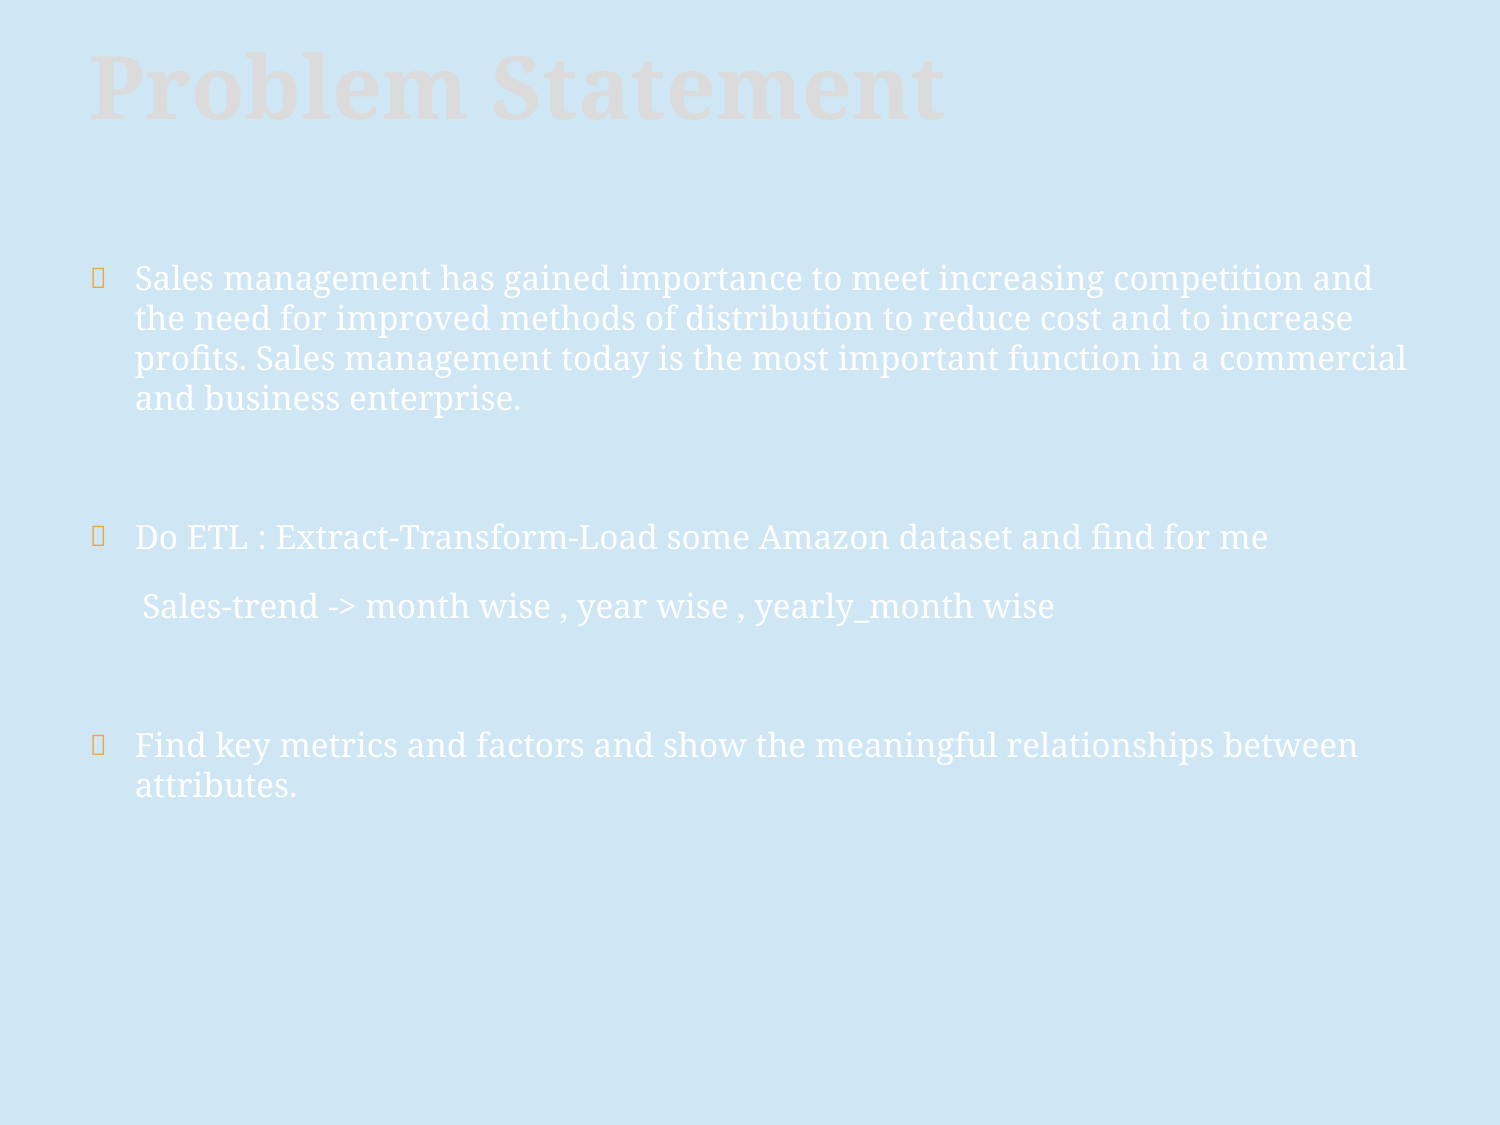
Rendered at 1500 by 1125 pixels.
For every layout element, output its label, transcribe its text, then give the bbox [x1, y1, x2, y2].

title Problem Statement [75, 24, 1425, 225]
list Sales management has gained importance to meet increasing competition and the need for improved methods of distribution to reduce cost and to increase profits. Sales management today is the most important function in a commercial and business enterprise. Do ETL : Extract-Transform-Load some Amazon dataset and find for me Sales-trend -> month wise , year wise , yearly_month wise Find key metrics and factors and show the meaningful relationships between attributes. [75, 249, 1425, 1000]
